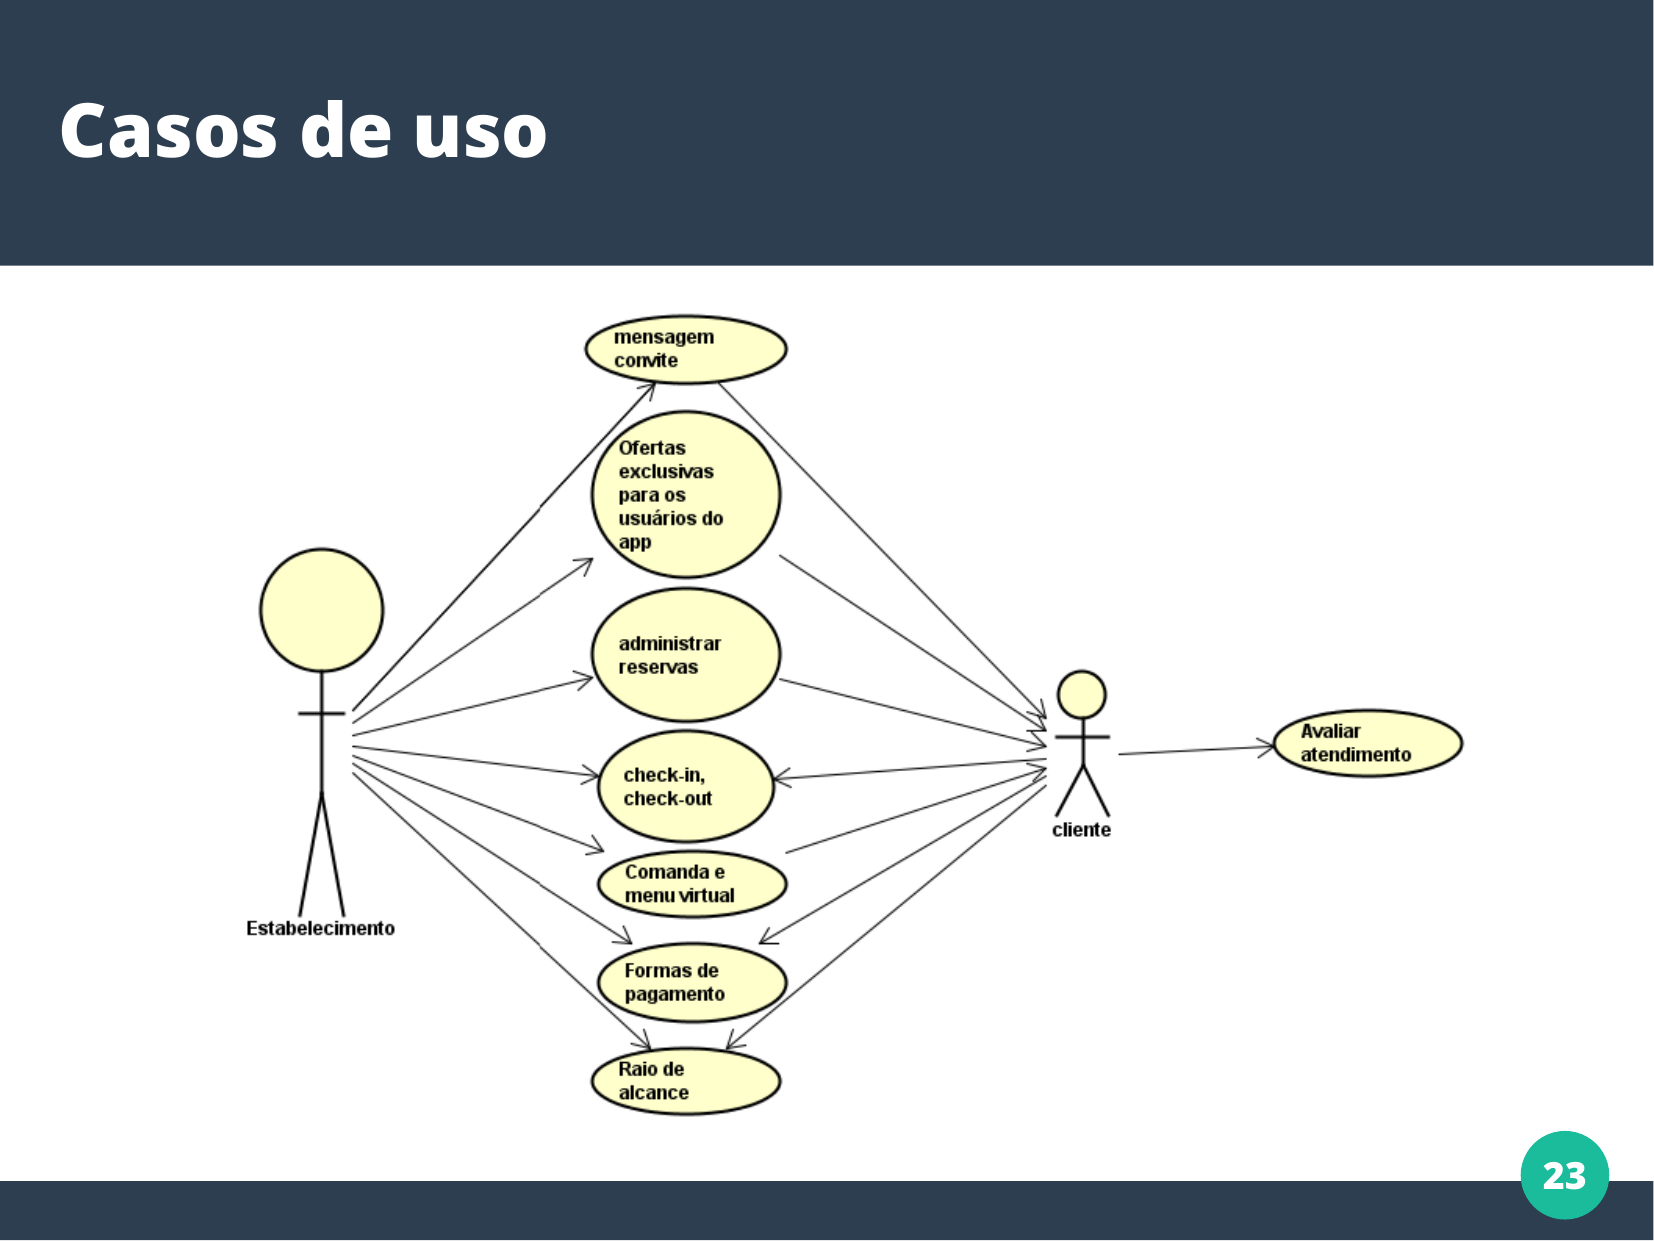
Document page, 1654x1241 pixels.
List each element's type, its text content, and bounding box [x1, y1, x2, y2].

title Casos de uso [59, 49, 1595, 207]
picture [229, 311, 1477, 1134]
